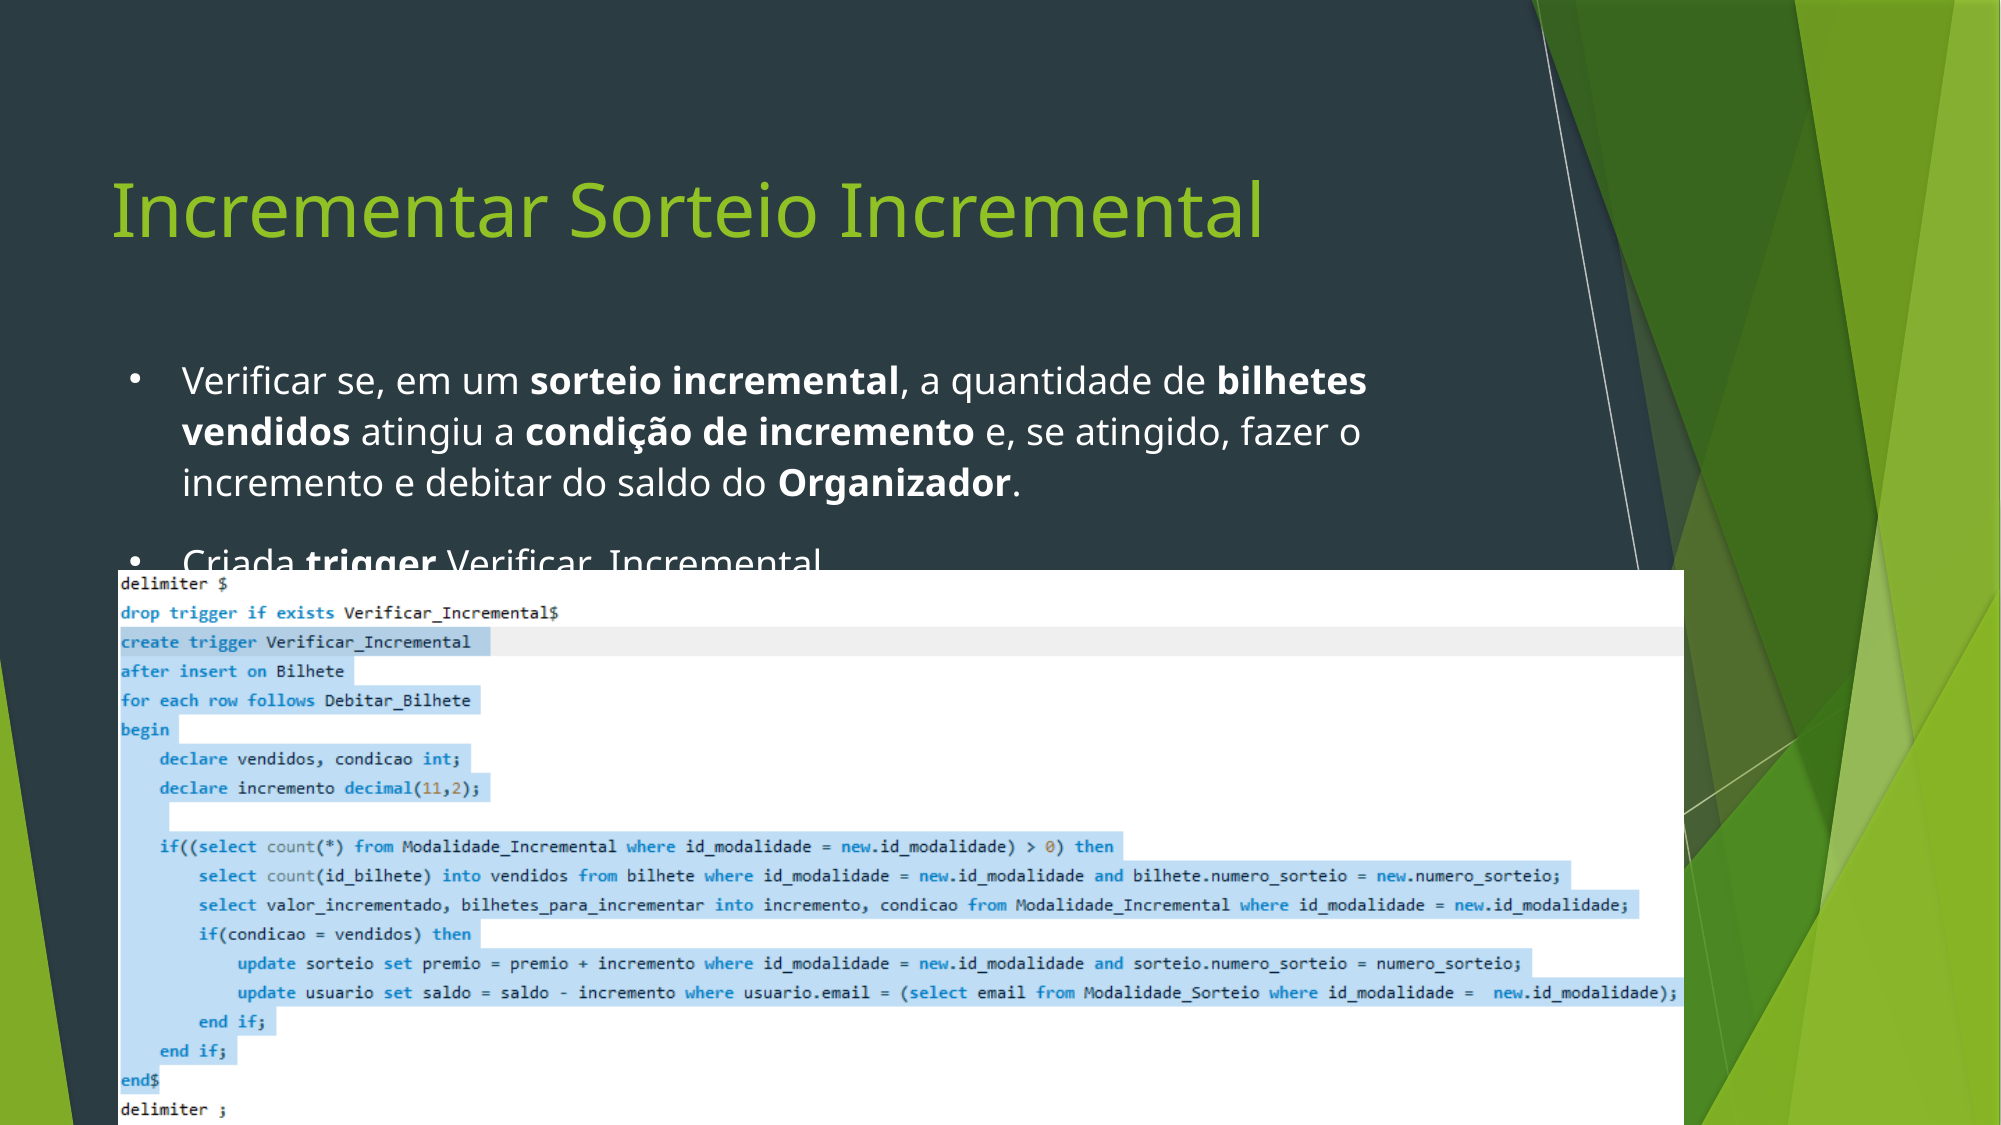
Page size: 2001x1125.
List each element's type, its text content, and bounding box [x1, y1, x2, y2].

title Incrementar Sorteio Incremental [111, 99, 1522, 317]
list Verificar se, em um sorteio incremental, a quantidade de bilhetes vendidos atingiu a condição de incremento e, se atingido, fazer o incremento e debitar do saldo do Organizador. Criada trigger Verificar_Incremental. [111, 354, 1522, 992]
picture [118, 570, 1684, 1125]
